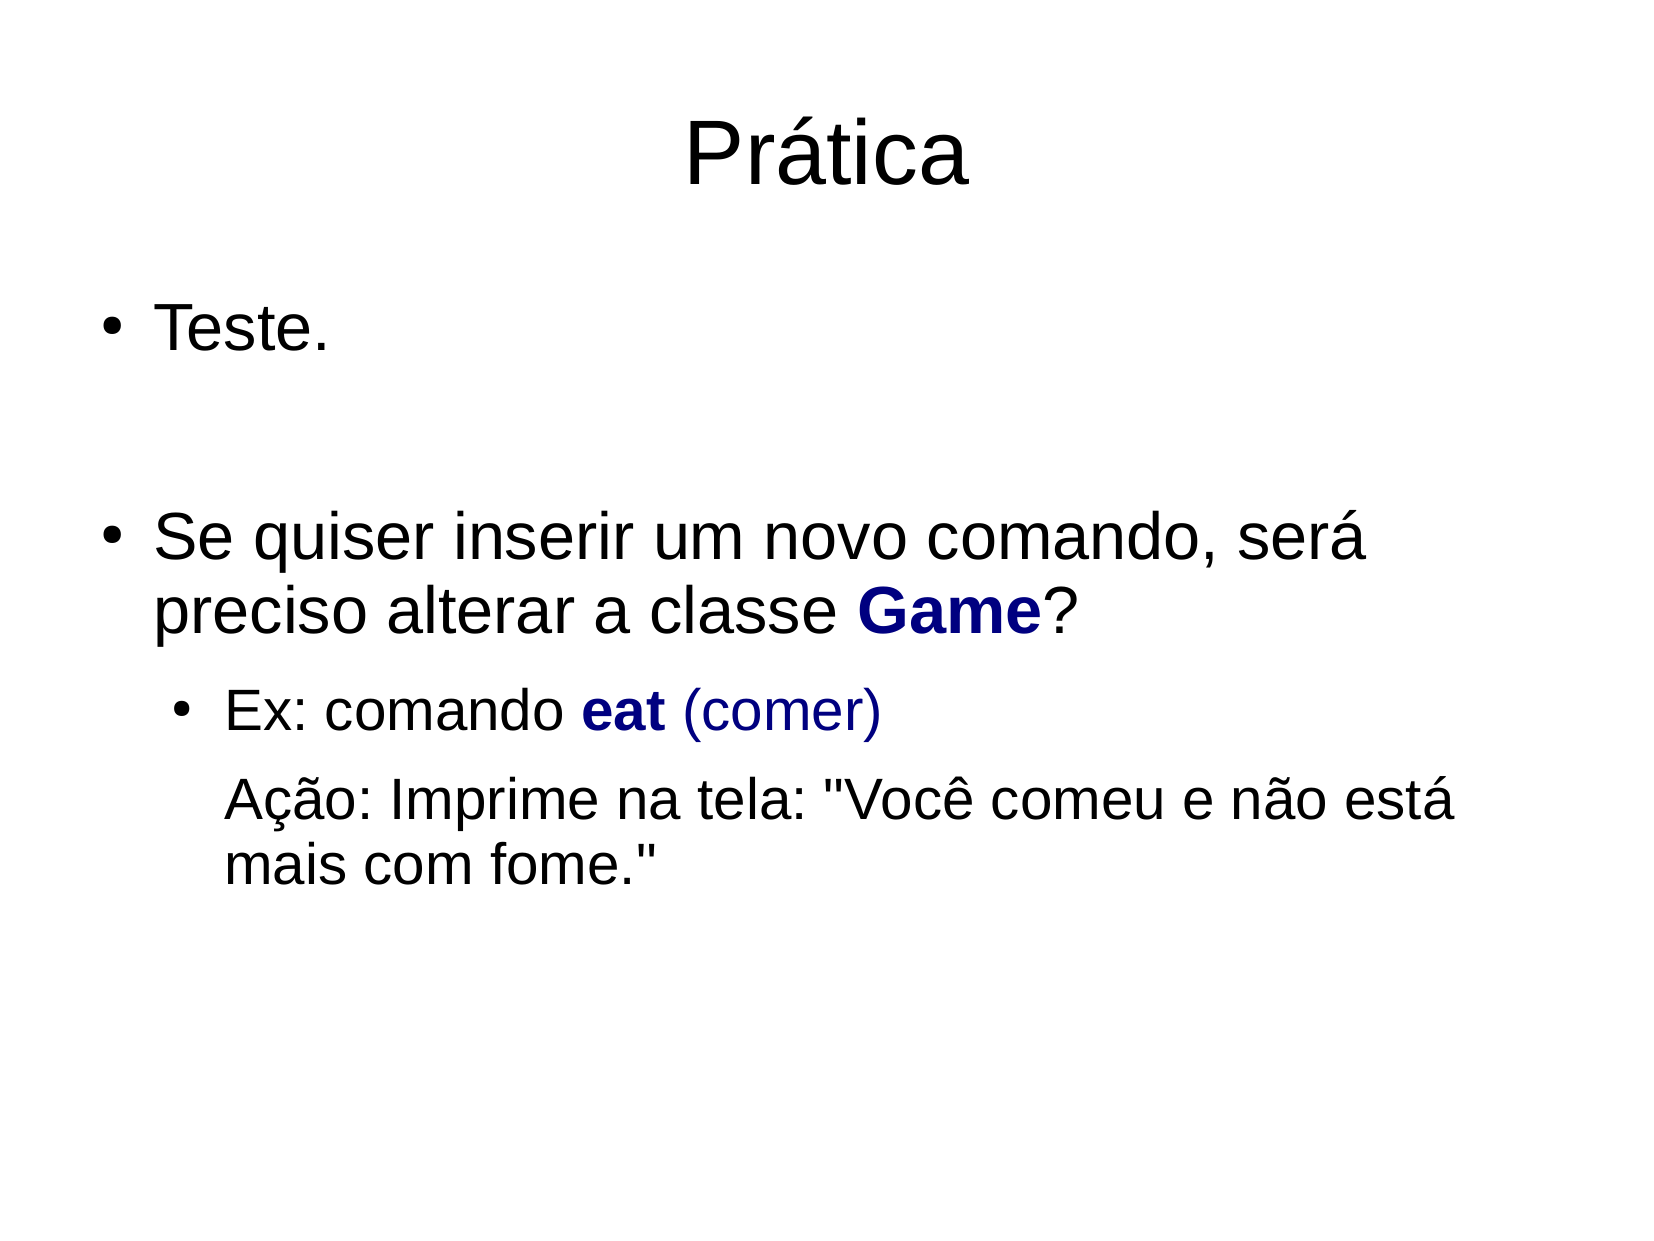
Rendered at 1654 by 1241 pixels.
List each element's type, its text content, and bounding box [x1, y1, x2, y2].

title Prática [82, 49, 1571, 257]
list Teste. Se quiser inserir um novo comando, será preciso alterar a classe Game? Ex: comando eat (comer) Ação: Imprime na tela: "Você comeu e não está mais com fome." [82, 290, 1571, 1109]
